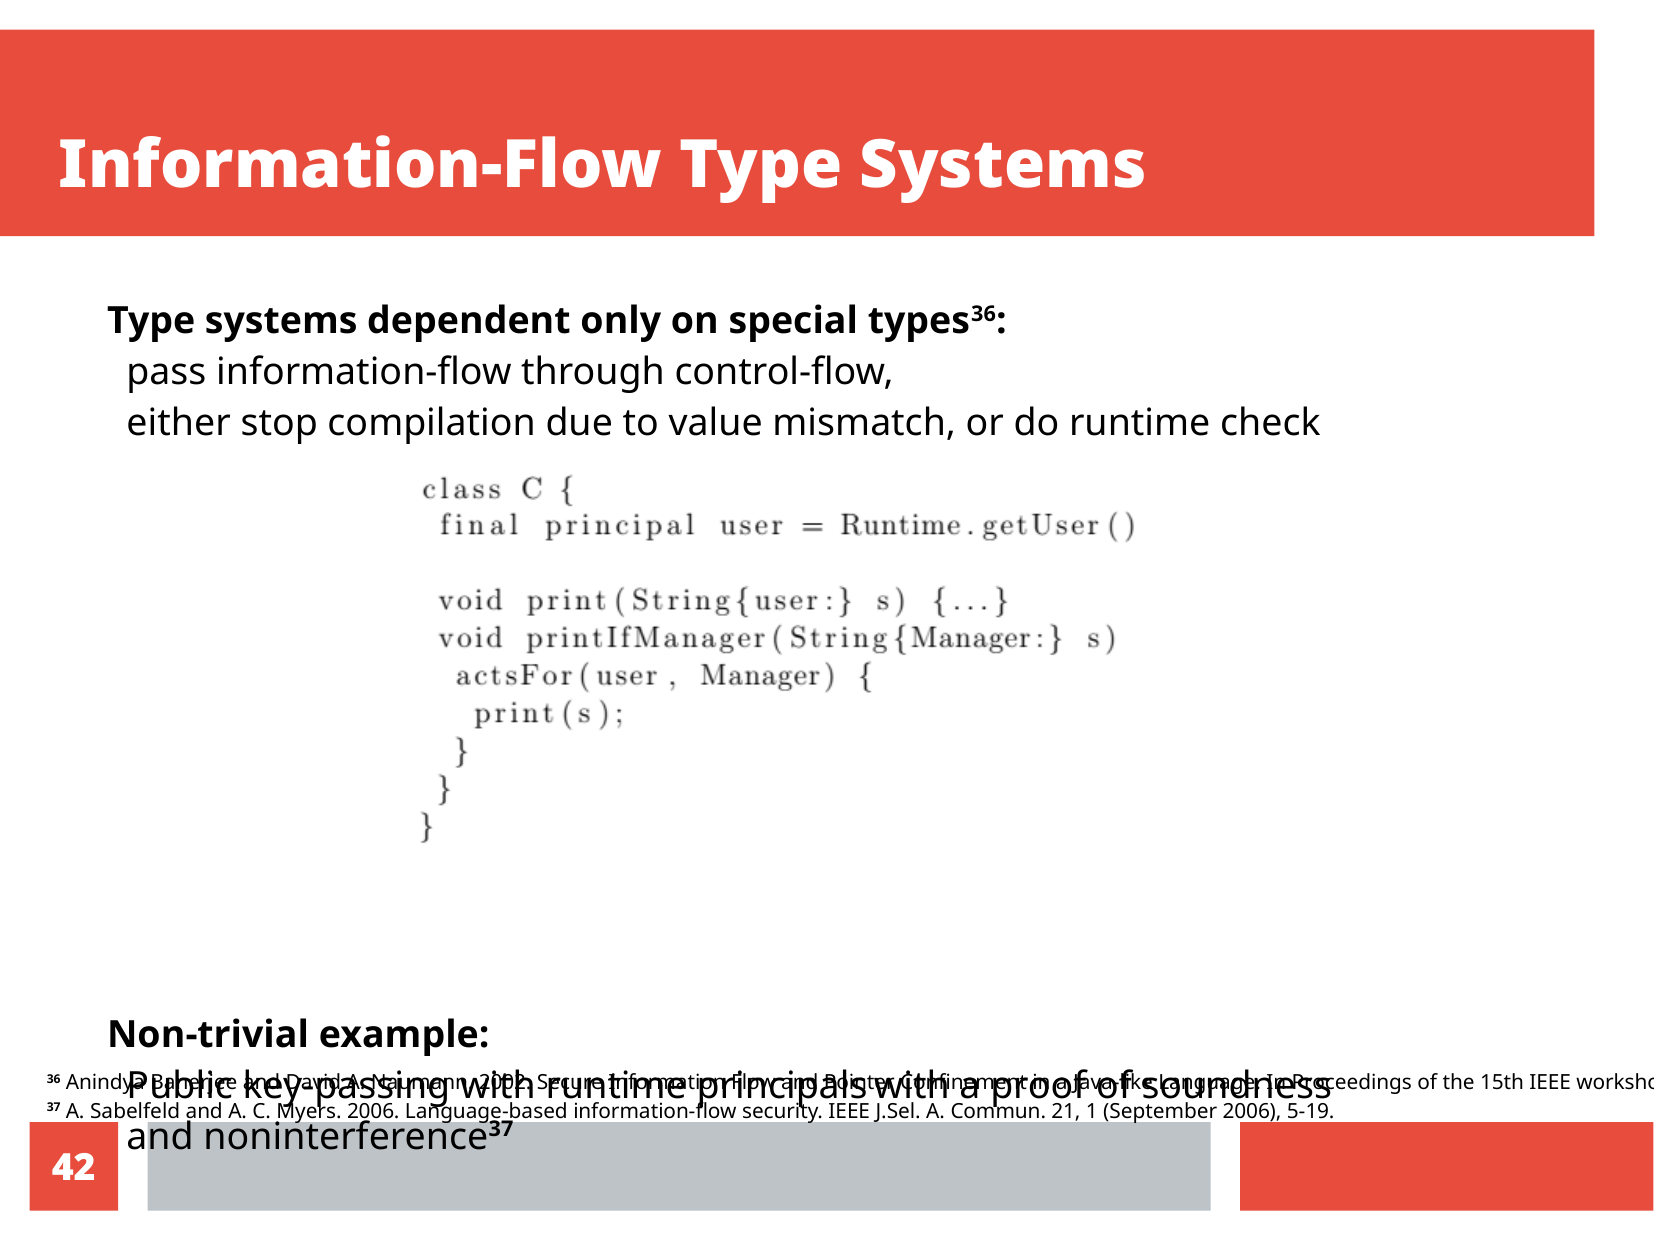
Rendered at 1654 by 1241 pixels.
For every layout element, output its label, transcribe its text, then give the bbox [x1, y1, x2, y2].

text_box Type systems dependent only on special types36: pass information-flow through control-flow, either stop compilation due to value mismatch, or do runtime check Non-trivial example: Public key-passing with runtime principals with a proof of soundness and noninterference37 [92, 286, 1479, 1041]
title Information-Flow Type Systems [59, 59, 1595, 207]
text_box 36 Anindya Banerjee and David A. Naumann. 2002. Secure Information Flow and Pointer Confinement in a Java-like Language. In Proceedings of the 15th IEEE workshop on Computer Security Foundations (CSFW '02). IEEE Computer Society, Washington, DC, USA, 253-. 37 A. Sabelfeld and A. C. Myers. 2006. Language-based information-flow security. IEEE J.Sel. A. Commun. 21, 1 (September 2006), 5-19. [32, 1060, 1654, 1124]
